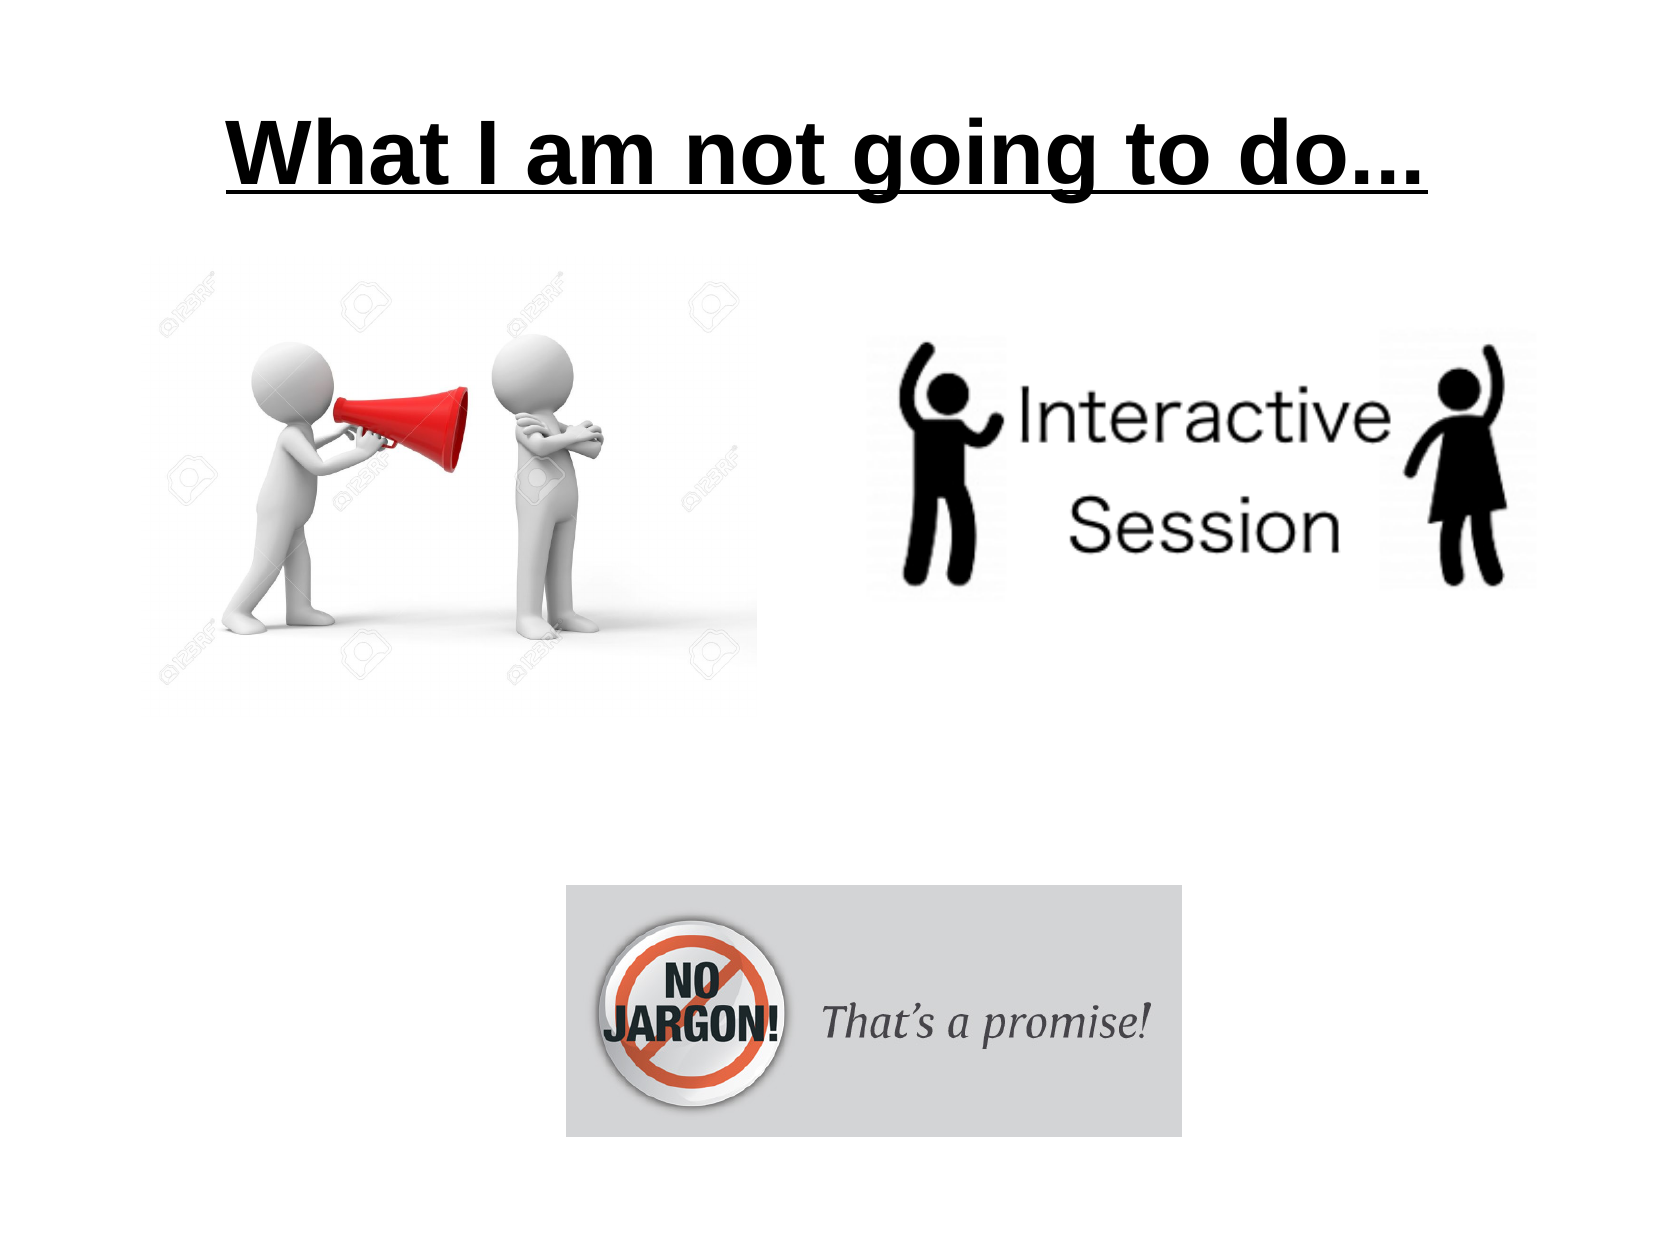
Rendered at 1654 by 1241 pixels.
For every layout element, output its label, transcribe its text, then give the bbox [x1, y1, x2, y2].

title What I am not going to do... [82, 49, 1571, 257]
picture [838, 318, 1582, 626]
picture [566, 885, 1182, 1137]
picture [141, 256, 757, 717]
